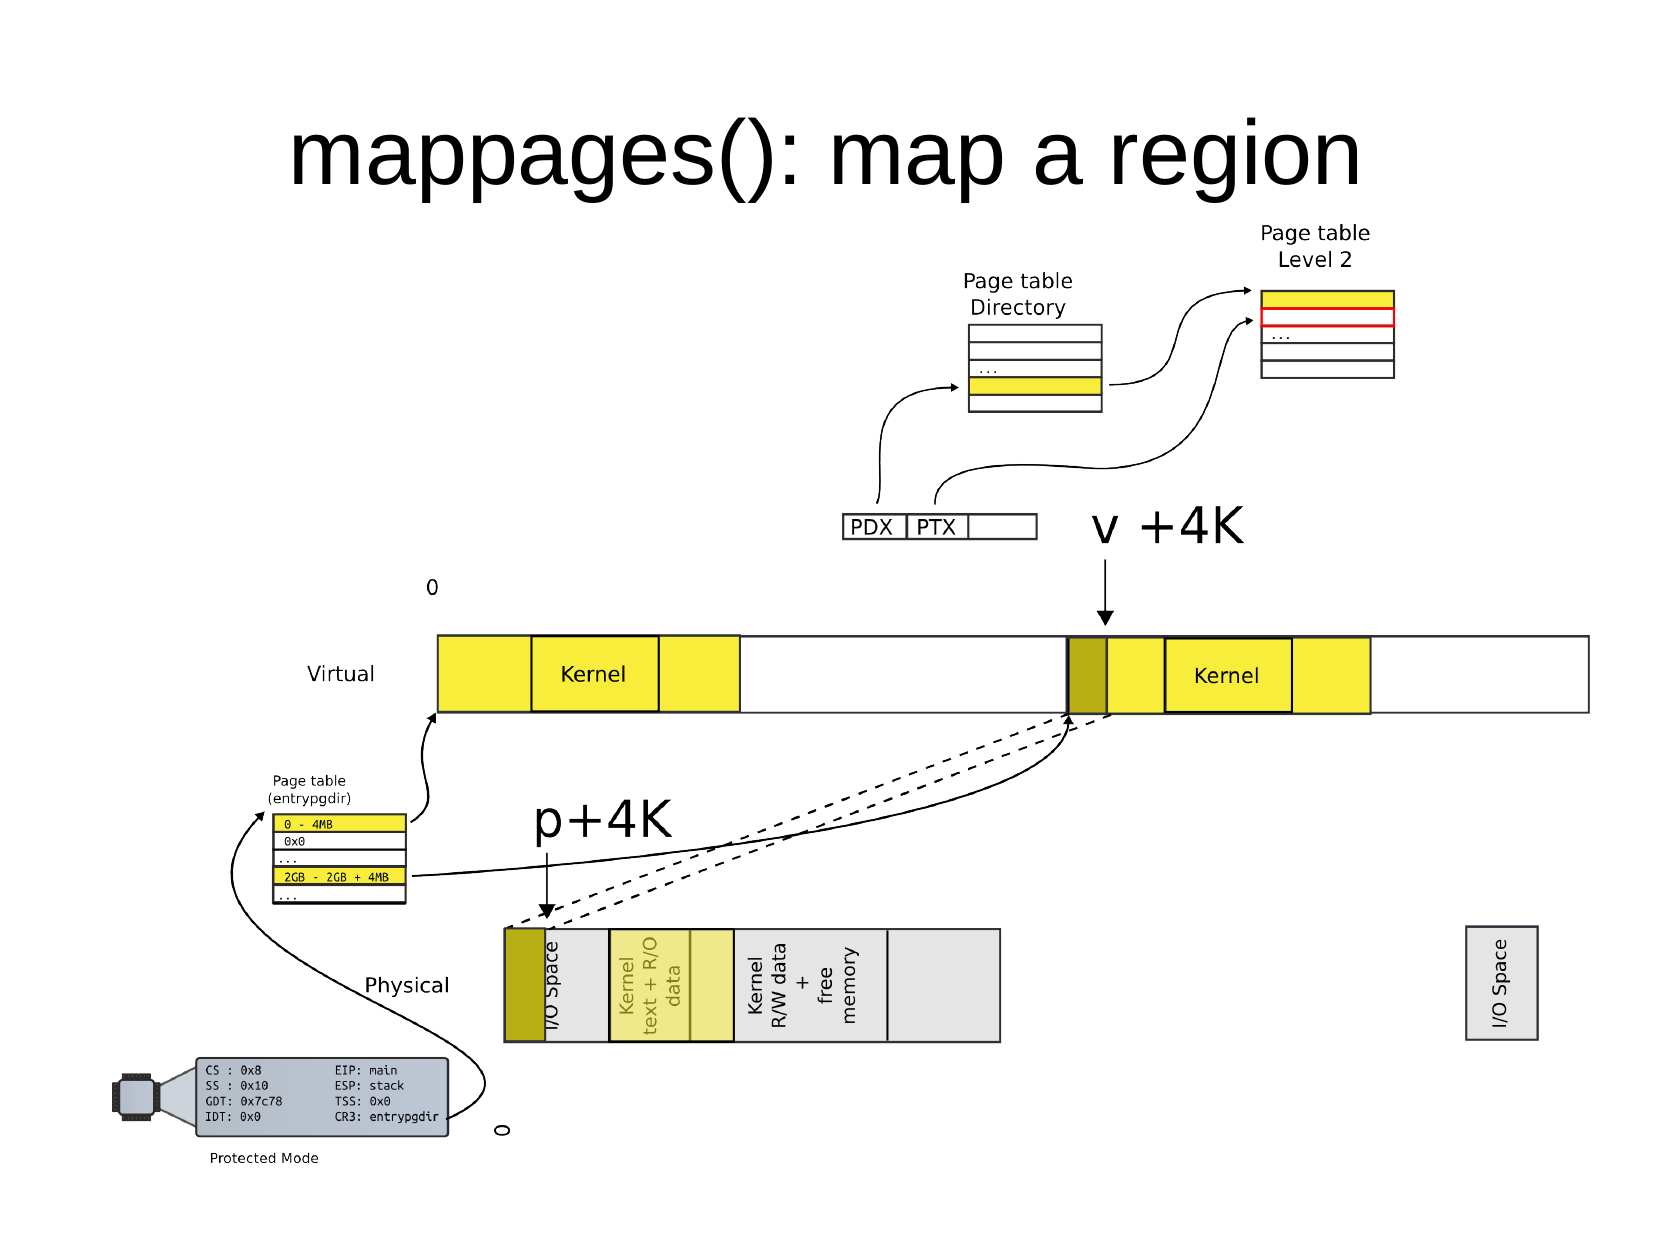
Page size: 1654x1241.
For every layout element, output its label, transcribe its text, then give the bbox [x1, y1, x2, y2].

picture [112, 224, 1590, 1163]
title mappages(): map a region [82, 49, 1571, 257]
